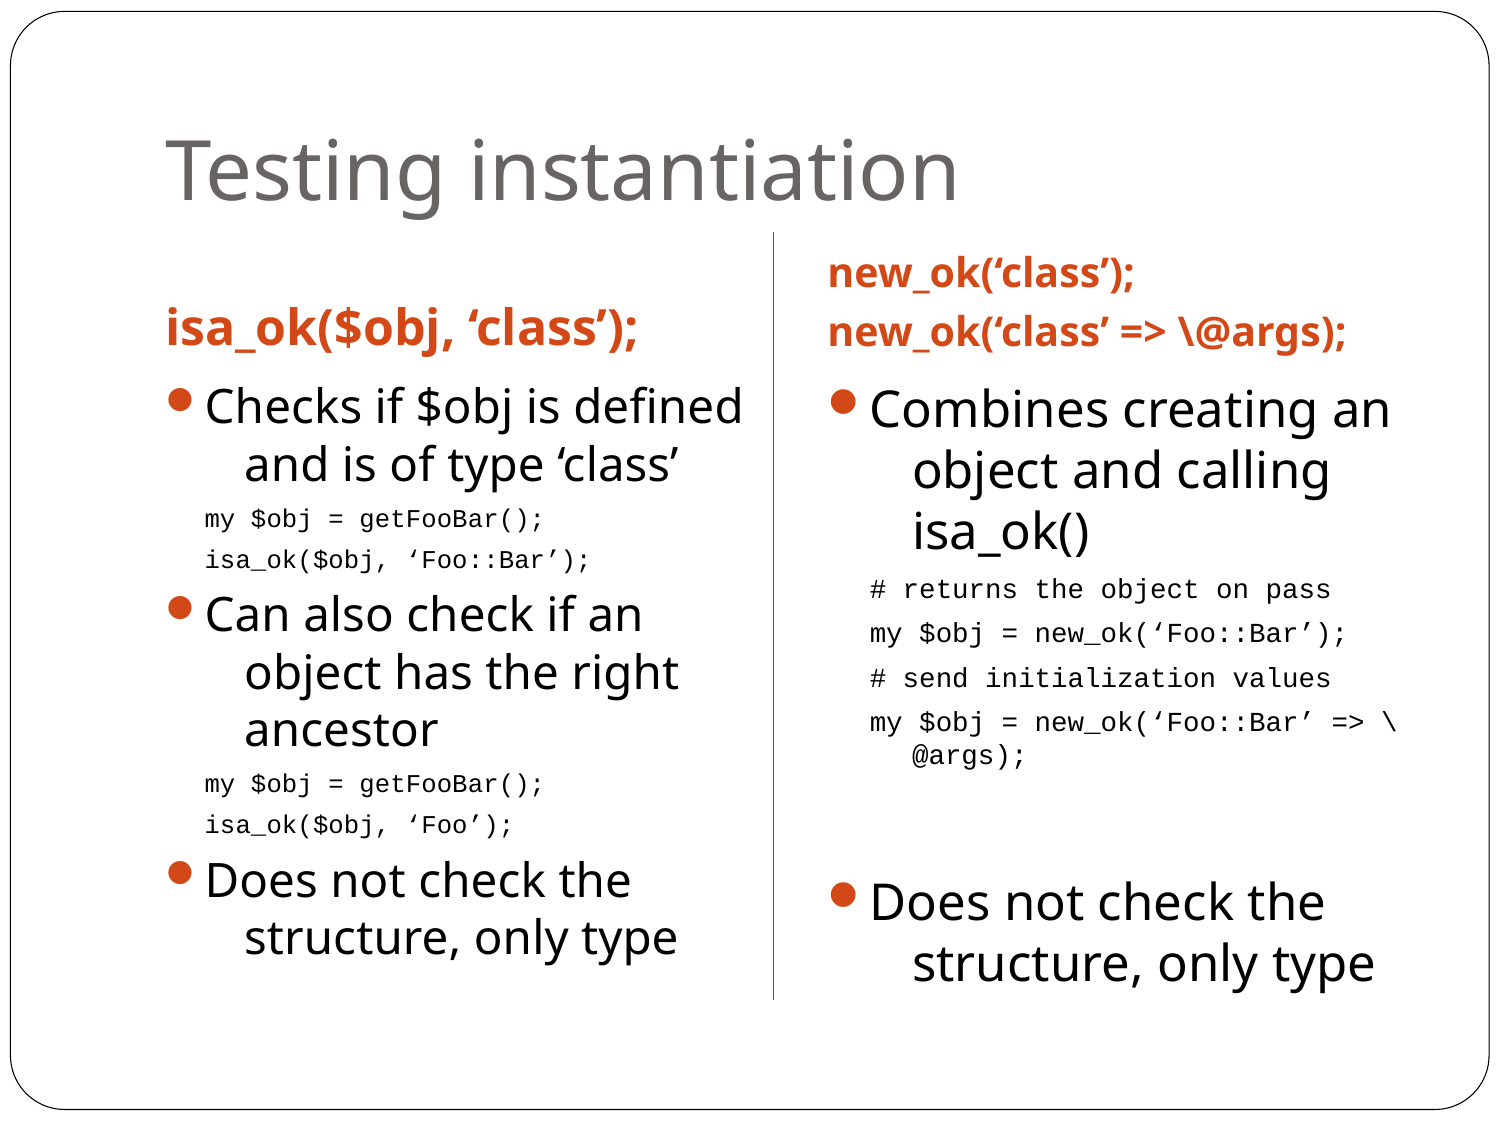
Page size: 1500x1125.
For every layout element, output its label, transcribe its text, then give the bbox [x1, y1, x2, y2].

list isa_ok($obj, ‘class’); [150, 237, 763, 363]
list Combines creating an object and calling isa_ok() # returns the object on pass my $obj = new_ok(‘Foo::Bar’); # send initialization values my $obj = new_ok(‘Foo::Bar’ => \@args); Does not check the structure, only type [812, 368, 1426, 1007]
list new_ok(‘class’); new_ok(‘class’ => \@args); [812, 237, 1426, 363]
title Testing instantiation [150, 44, 1426, 233]
list Checks if $obj is defined and is of type ‘class’ my $obj = getFooBar(); isa_ok($obj, ‘Foo::Bar’); Can also check if an object has the right ancestor my $obj = getFooBar(); isa_ok($obj, ‘Foo’); Does not check the structure, only type [150, 368, 763, 1007]
